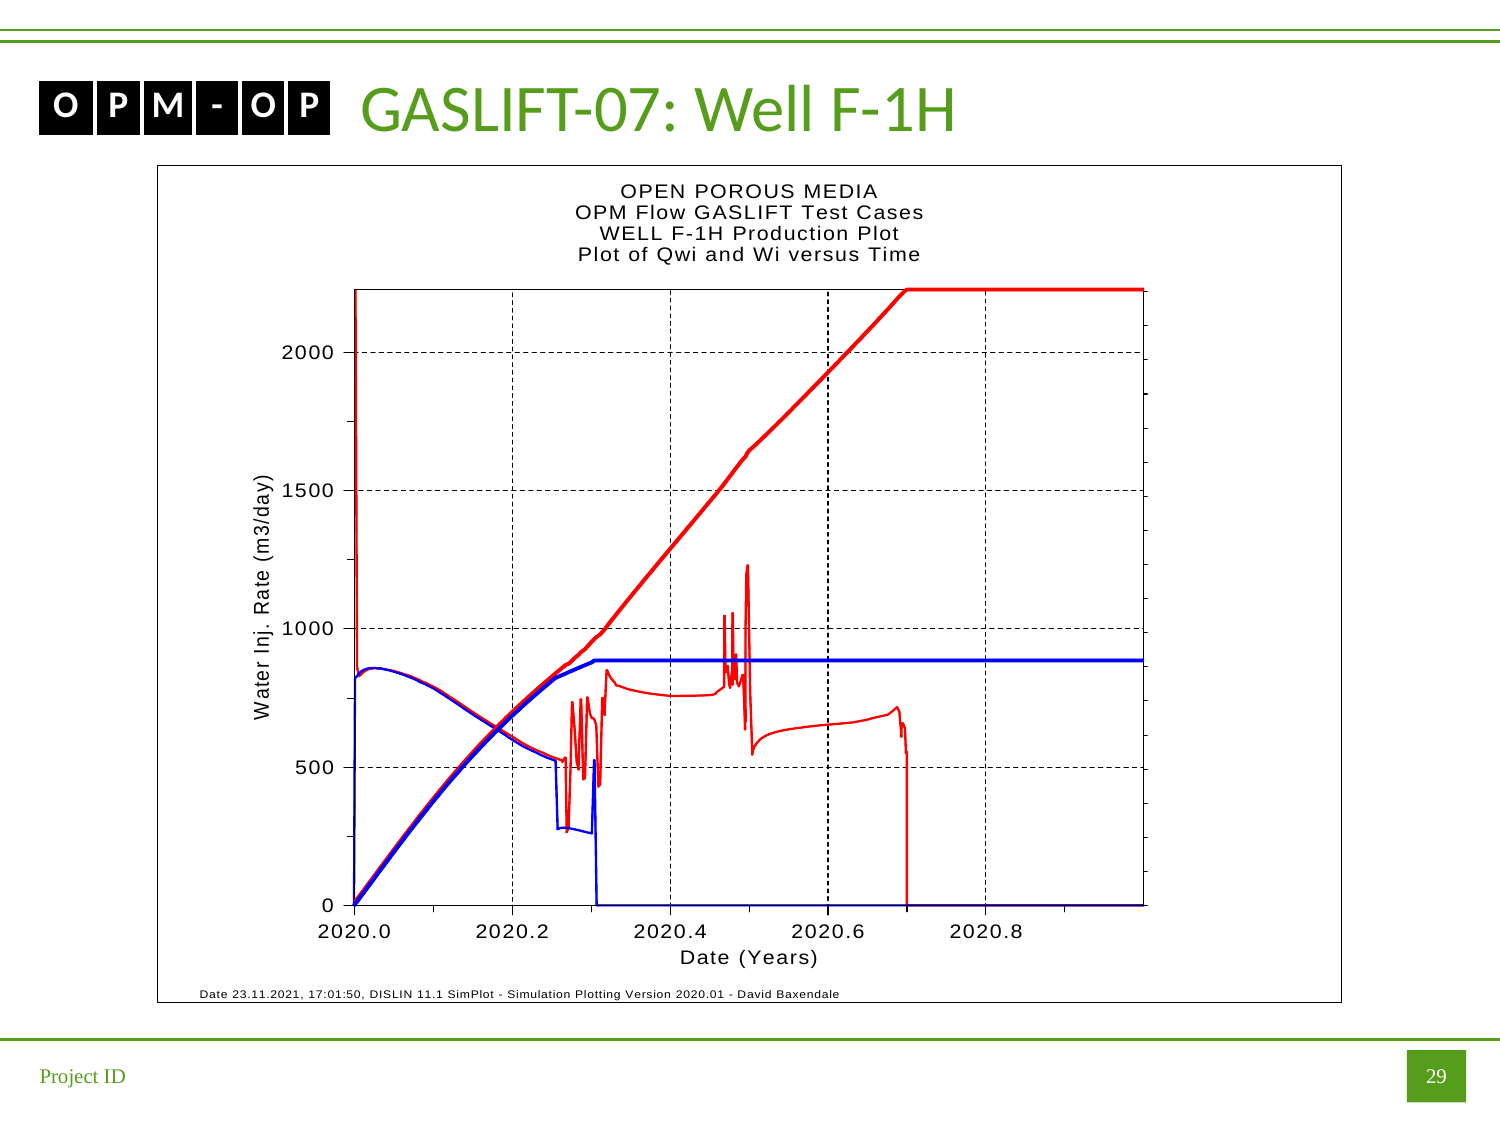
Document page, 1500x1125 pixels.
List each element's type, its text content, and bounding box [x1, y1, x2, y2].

picture [157, 165, 1343, 1004]
title GASLIFT-07: well F-1H [360, 77, 1425, 153]
